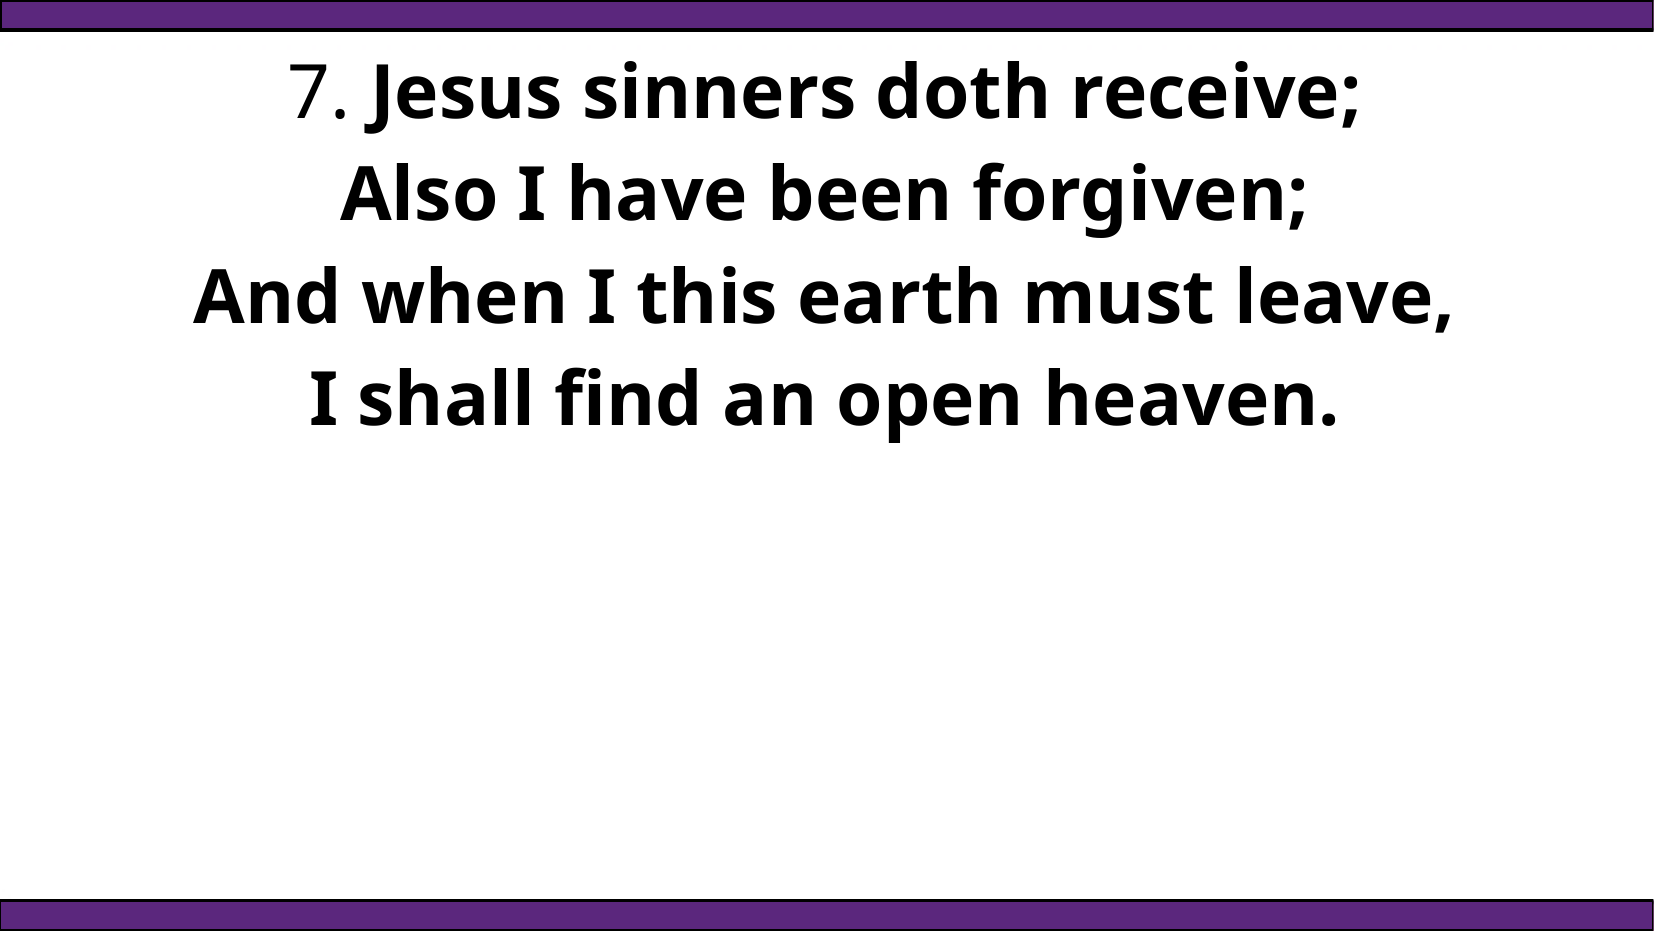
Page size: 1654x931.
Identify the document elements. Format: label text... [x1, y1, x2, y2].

text_box [0, 0, 1654, 31]
picture [0, 31, 1654, 900]
text_box [0, 900, 1654, 931]
text_box 7. Jesus sinners doth receive; Also I have been forgiven; And when I this earth must leave, I shall find an open heaven. [60, 30, 1591, 445]
